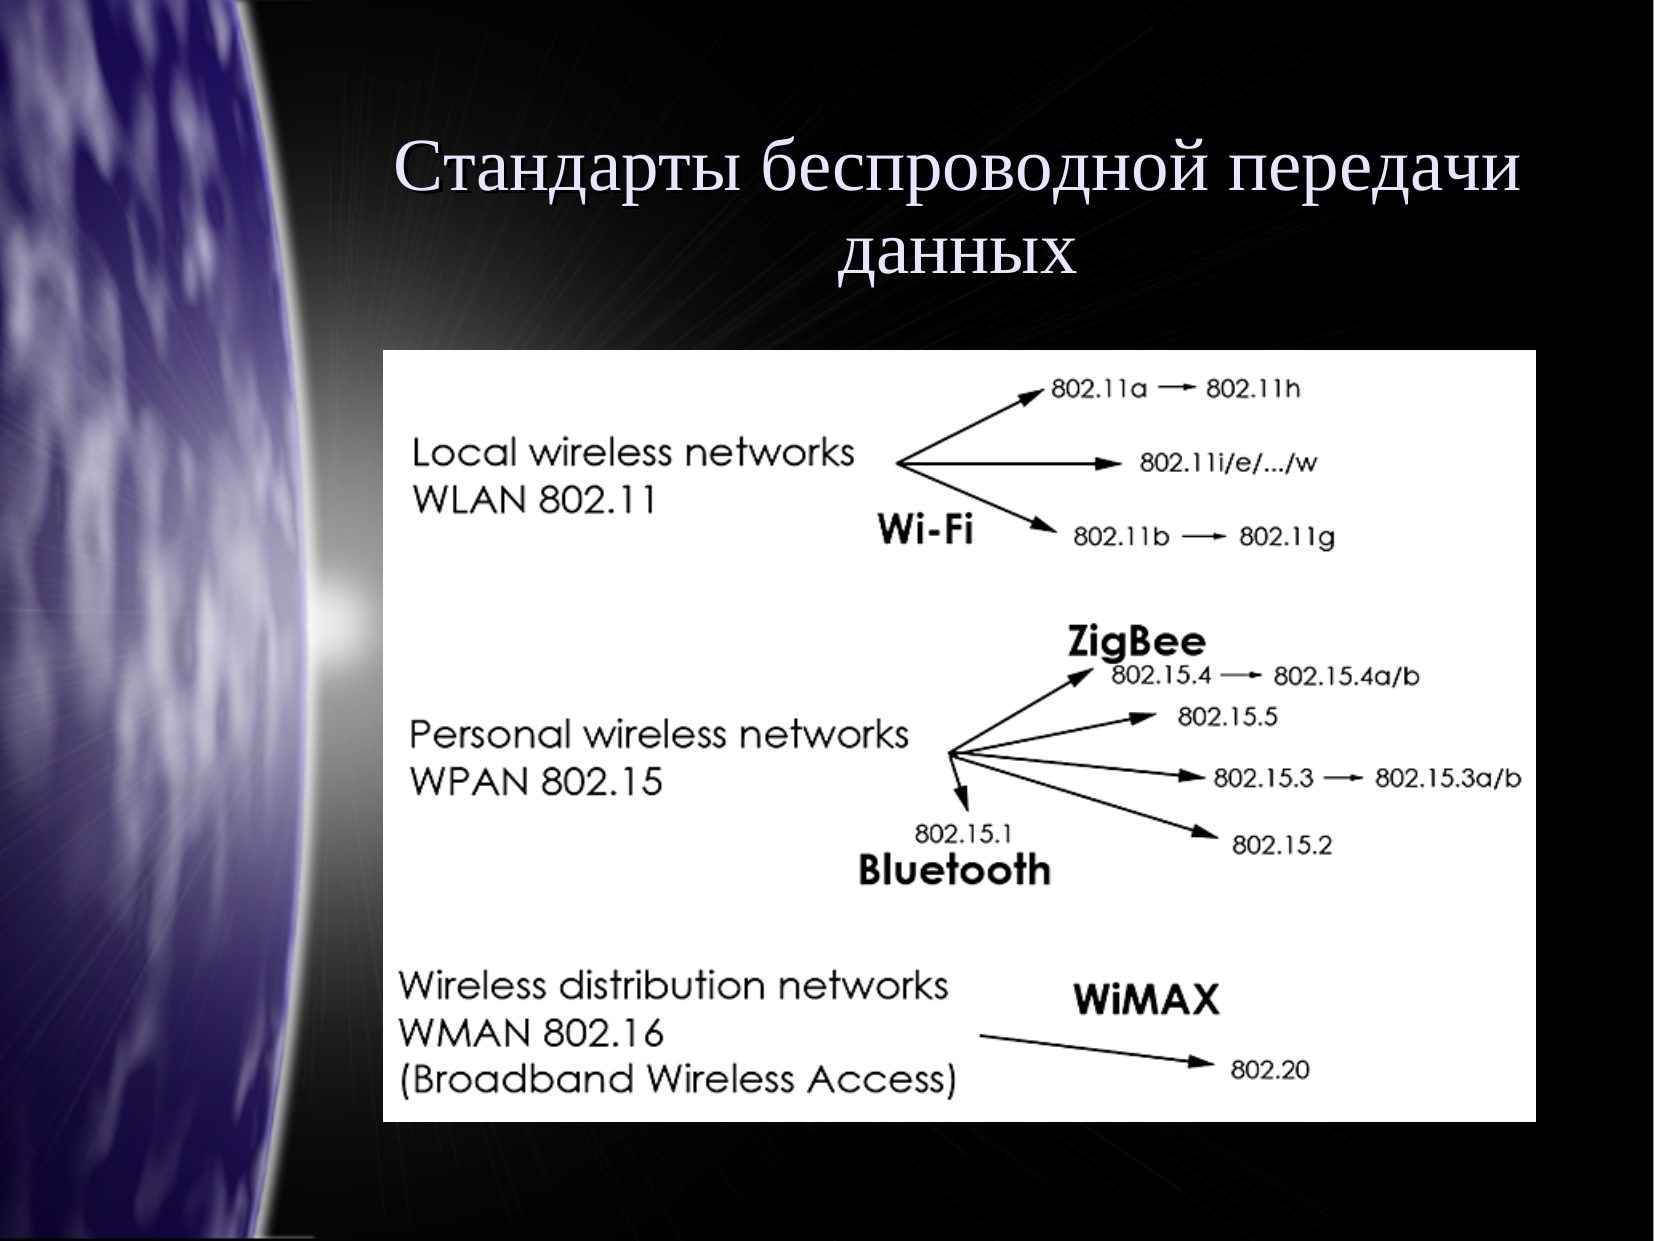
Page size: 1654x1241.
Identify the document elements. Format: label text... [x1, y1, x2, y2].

chart [385, 1123, 1534, 1127]
chart [385, 344, 1534, 350]
title Стандарты беспроводной передачи данных [383, 110, 1534, 303]
picture [0, 0, 1654, 1241]
